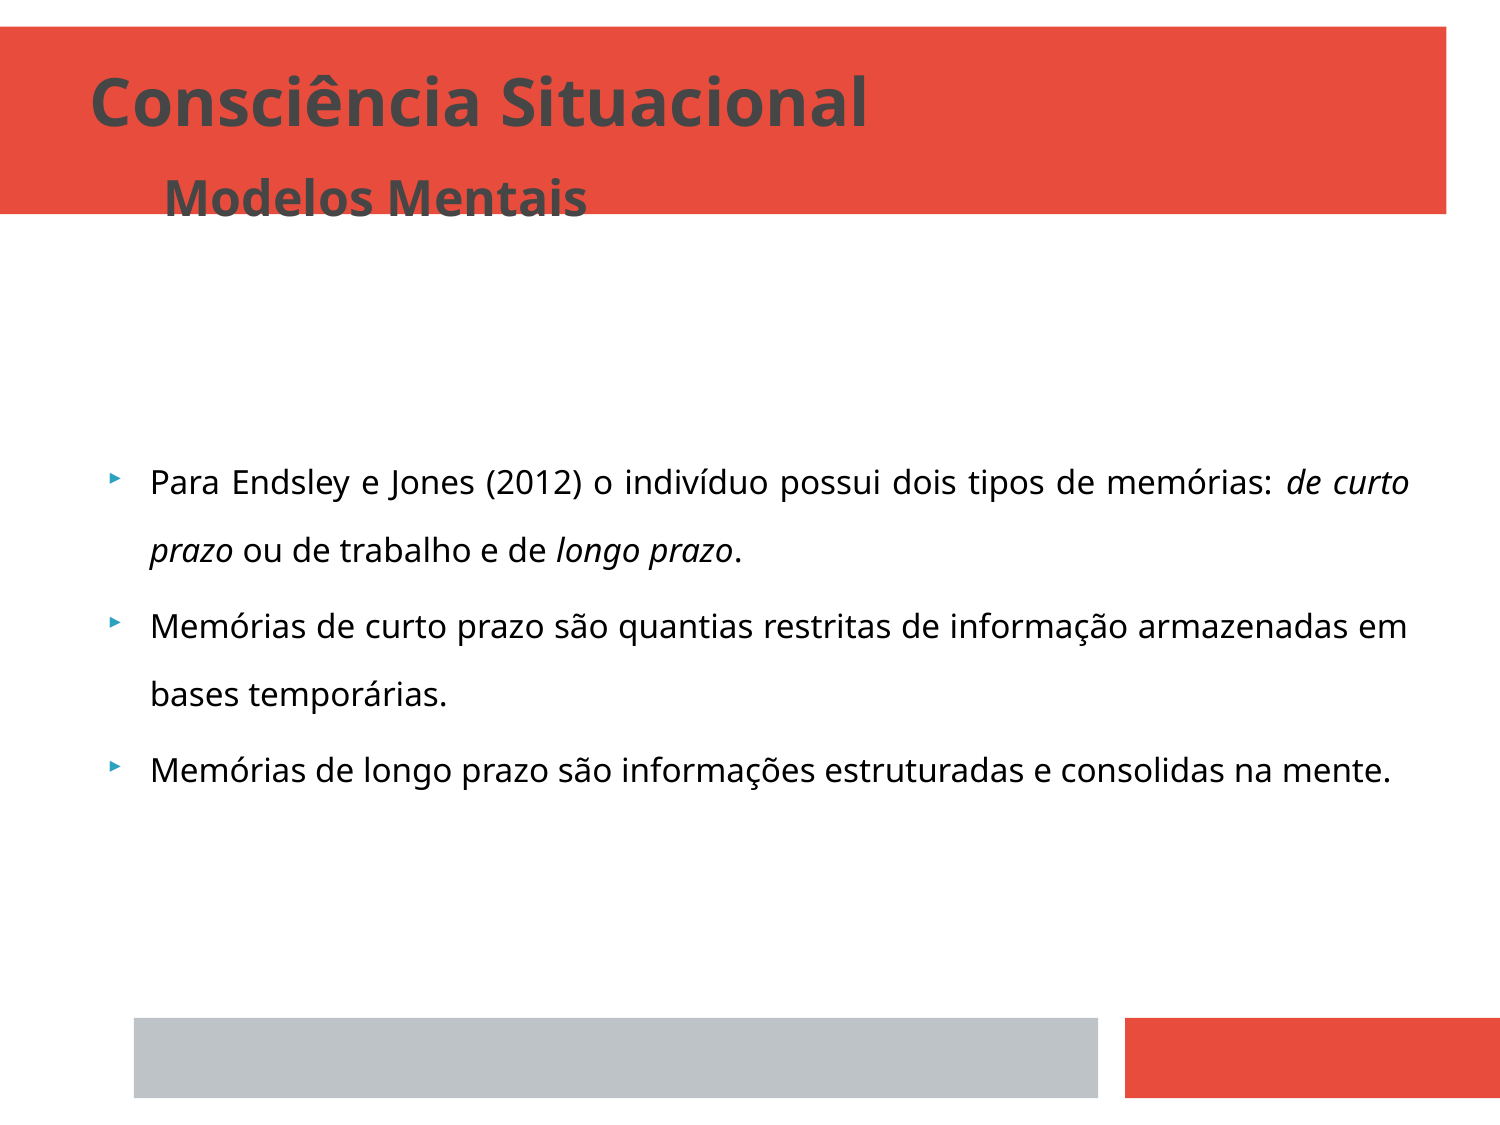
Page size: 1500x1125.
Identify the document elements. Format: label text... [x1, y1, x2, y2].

title Consciência Situacional Modelos Mentais [75, 45, 1425, 247]
list Para Endsley e Jones (2012) o indivíduo possui dois tipos de memórias: de curto prazo ou de trabalho e de longo prazo. Memórias de curto prazo são quantias restritas de informação armazenadas em bases temporárias. Memórias de longo prazo são informações estruturadas e consolidas na mente. [75, 247, 1425, 986]
